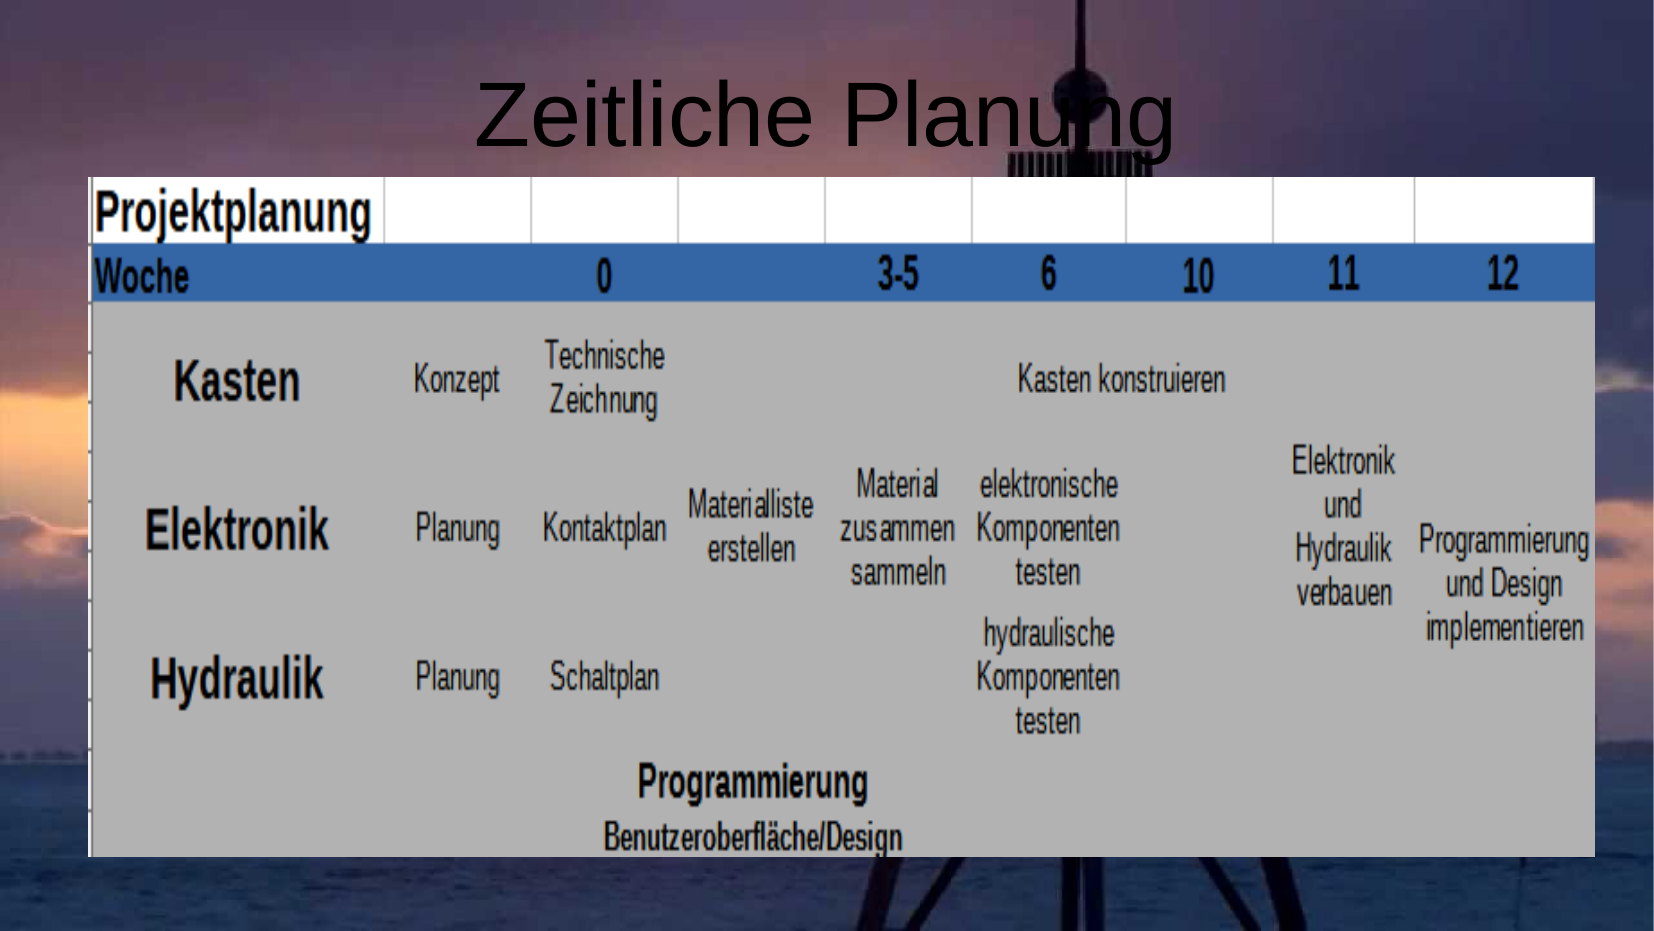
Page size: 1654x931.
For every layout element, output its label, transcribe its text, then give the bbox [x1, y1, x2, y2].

picture [0, 0, 1654, 931]
title Zeitliche Planung [82, 37, 1571, 193]
